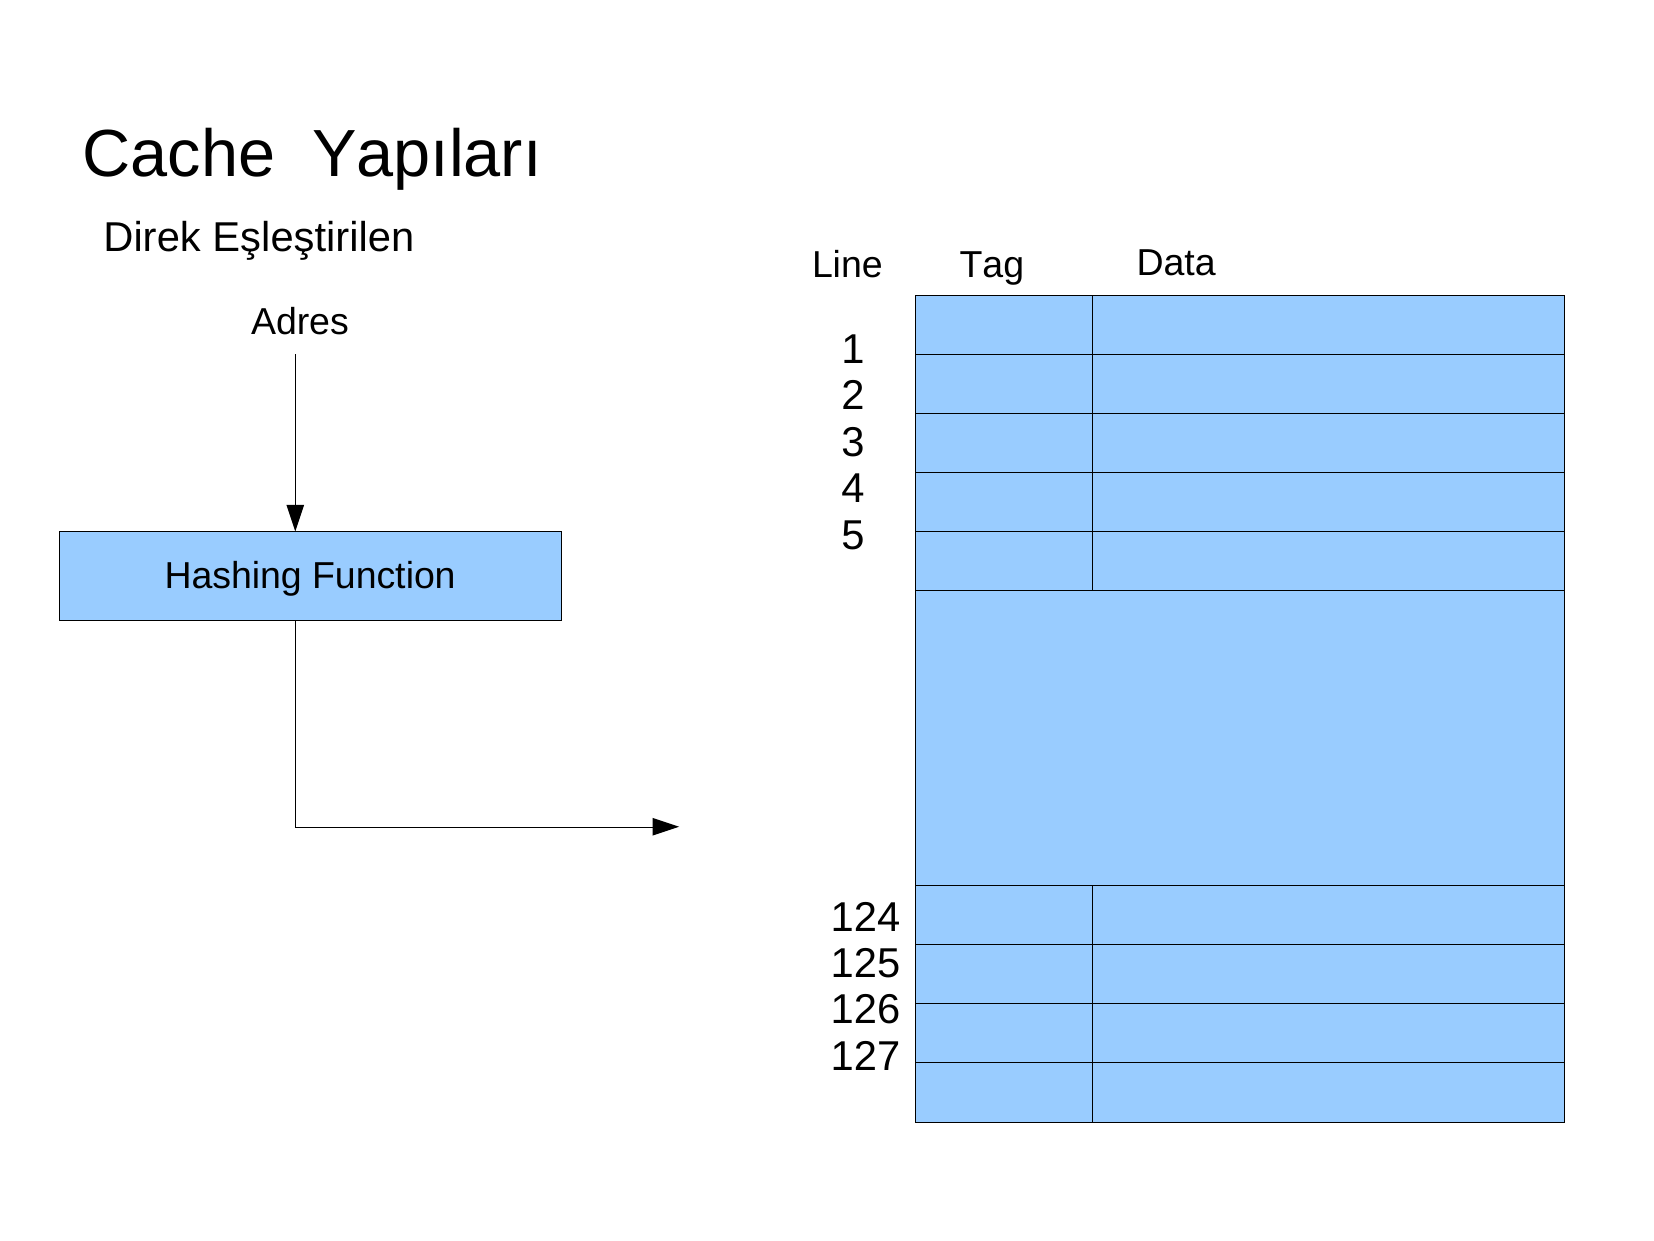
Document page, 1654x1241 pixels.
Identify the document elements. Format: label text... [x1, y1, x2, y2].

text_box [1093, 532, 1565, 590]
text_box [915, 414, 1092, 472]
text_box Direk Eşleştirilen [88, 206, 473, 274]
title Cache Yapıları [82, 49, 1571, 257]
text_box [916, 1063, 1092, 1123]
text_box [1093, 295, 1565, 354]
text_box Tag [944, 236, 1040, 298]
text_box [915, 473, 1092, 531]
text_box [1093, 414, 1565, 472]
text_box [915, 591, 1565, 885]
text_box Line [797, 236, 898, 298]
text_box [916, 1004, 1092, 1062]
text_box Adres [236, 293, 364, 355]
text_box [1093, 1004, 1565, 1062]
text_box 124 125 126 127 [815, 885, 916, 1123]
text_box [1093, 1063, 1565, 1123]
text_box [916, 945, 1092, 1003]
text_box [1093, 886, 1565, 944]
text_box [915, 355, 1092, 413]
text_box [1093, 473, 1565, 531]
text_box [1093, 945, 1565, 1003]
text_box Data [1121, 233, 1231, 296]
text_box [1093, 355, 1565, 413]
text_box [916, 886, 1092, 944]
text_box [915, 532, 1092, 590]
text_box Hashing Function [59, 531, 562, 621]
text_box [915, 295, 1092, 354]
text_box 1 2 3 4 5 [826, 318, 880, 594]
